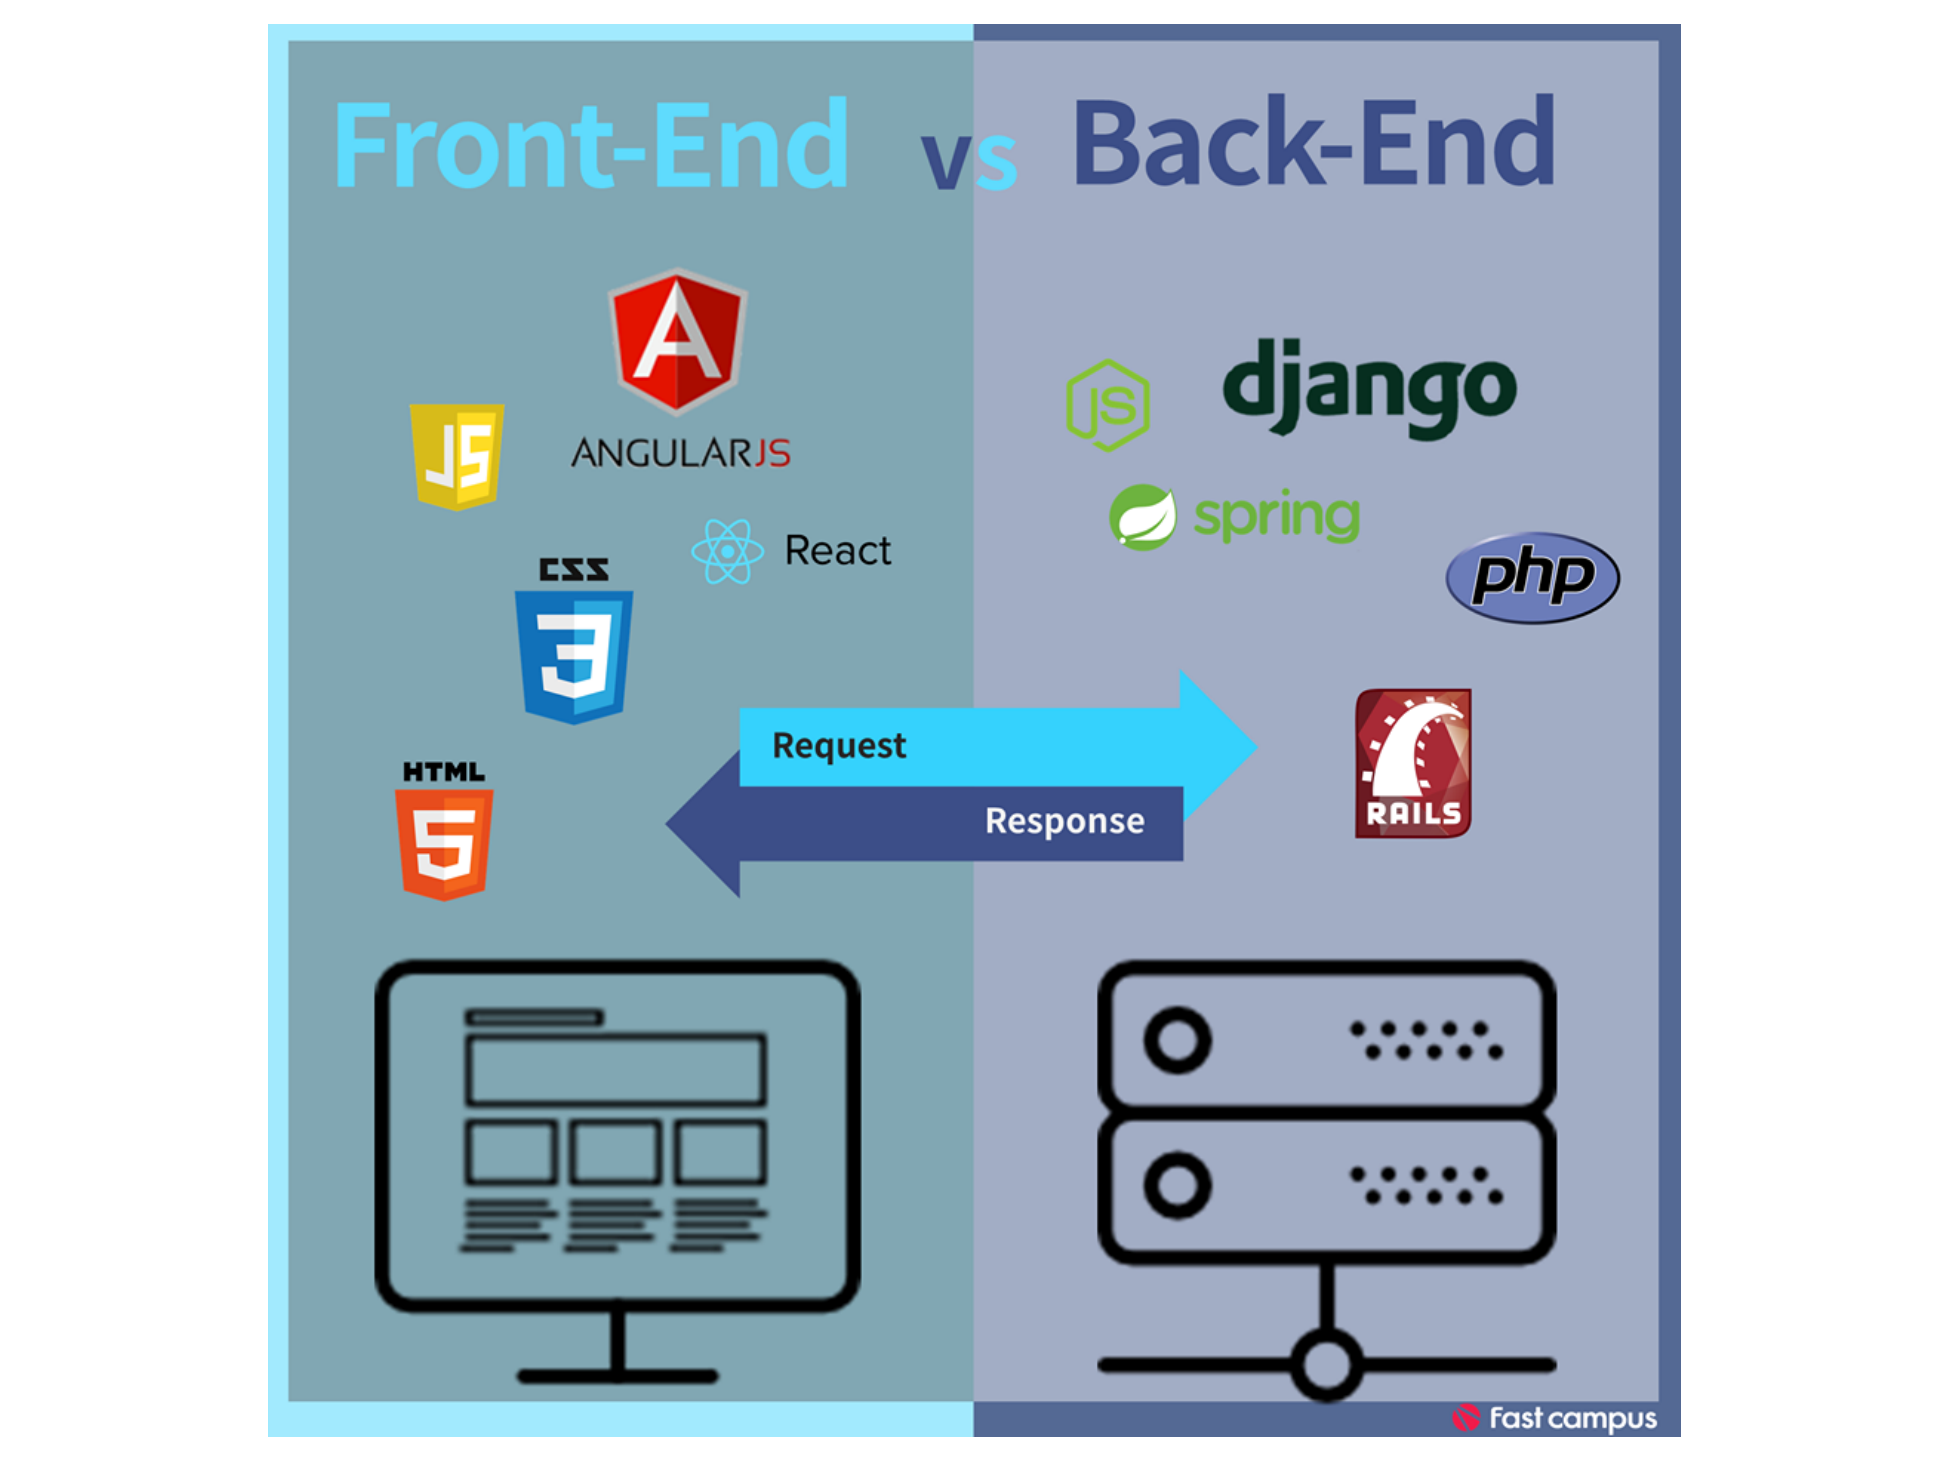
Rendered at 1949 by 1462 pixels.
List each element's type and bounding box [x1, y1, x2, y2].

picture [268, 24, 1681, 1437]
